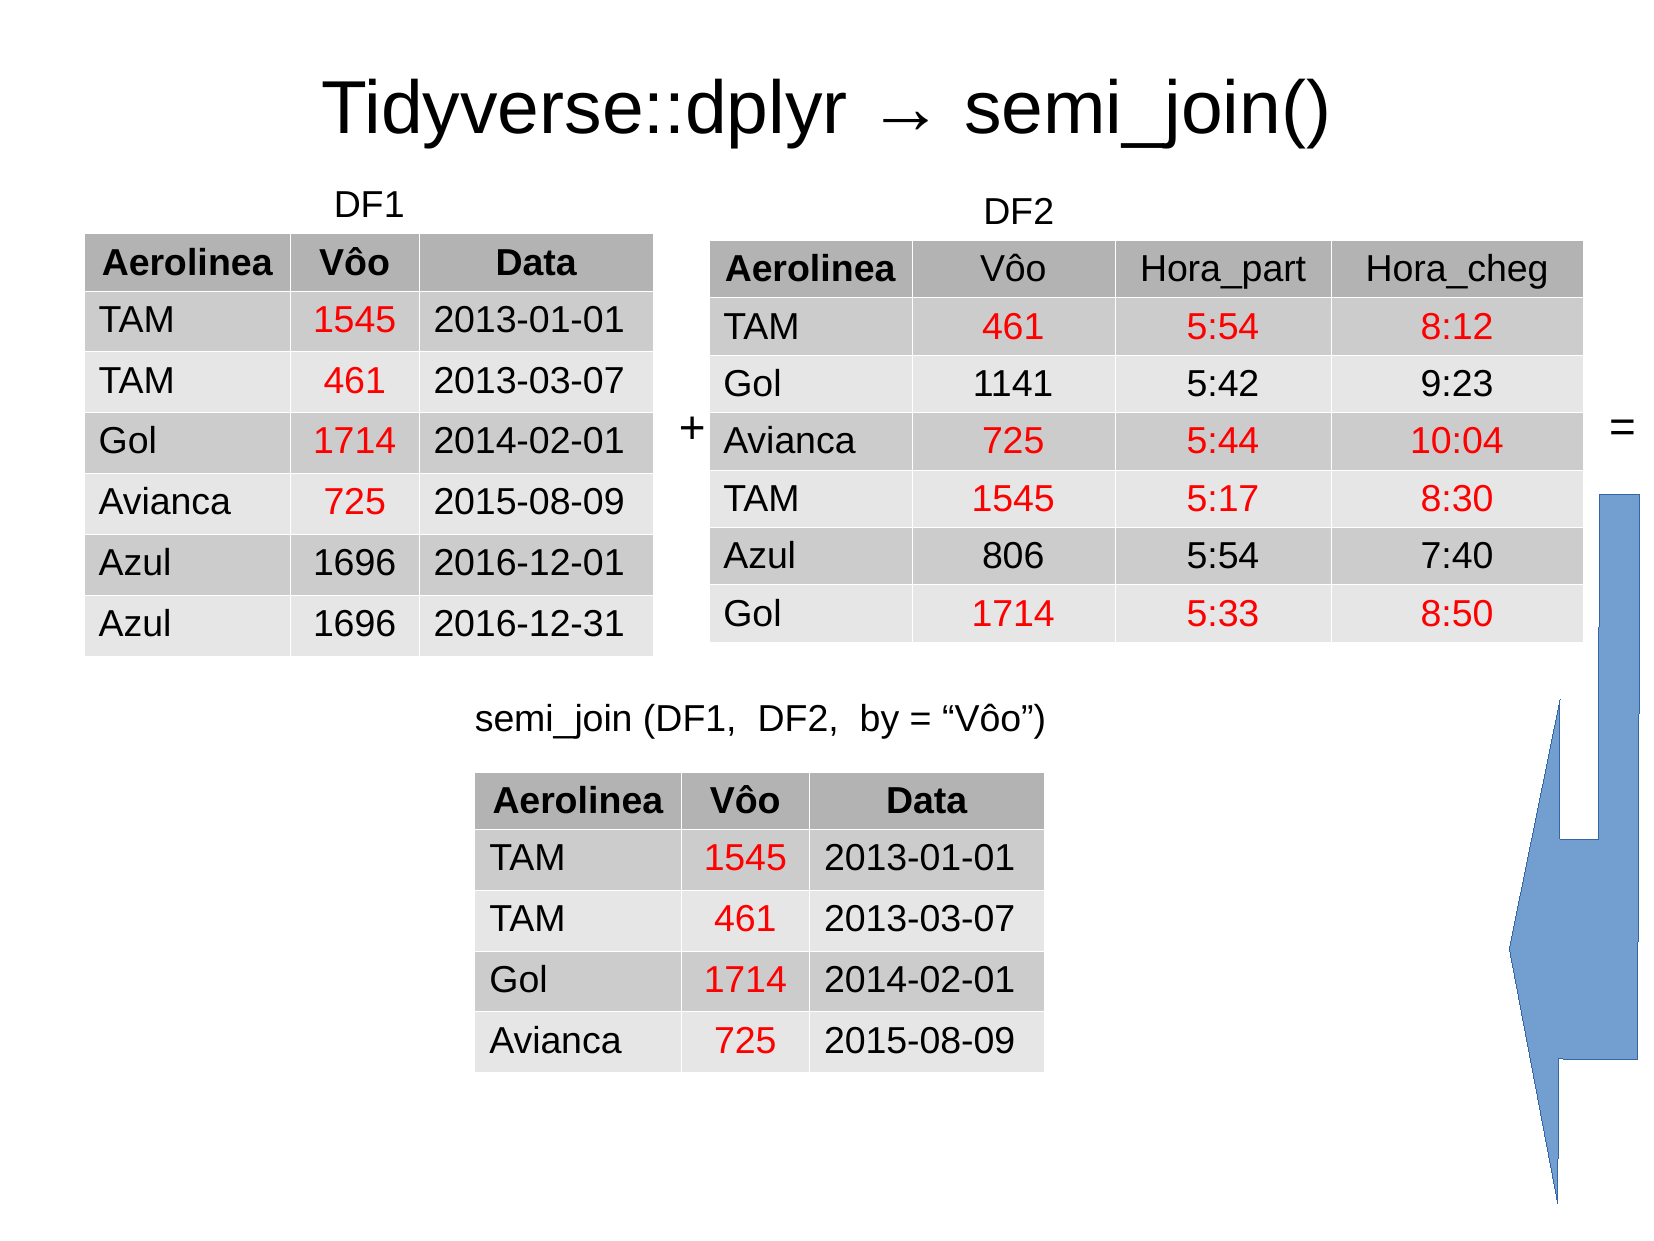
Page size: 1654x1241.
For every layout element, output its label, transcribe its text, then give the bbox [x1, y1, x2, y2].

table_cell 9:23 [1332, 356, 1583, 412]
text_box + [664, 394, 721, 461]
table_cell 2016-12-01 [420, 535, 653, 595]
table_cell 2015-08-09 [810, 1012, 1044, 1072]
table_cell 5:33 [1116, 585, 1331, 642]
table_cell Avianca [475, 1012, 681, 1072]
table_cell 1696 [291, 535, 419, 595]
table_cell Azul [85, 596, 290, 656]
table_cell 2013-01-01 [810, 830, 1044, 890]
table_cell 1141 [913, 356, 1115, 412]
table_cell 5:44 [1116, 413, 1331, 470]
table_header Vôo [682, 773, 809, 829]
table_cell Avianca [85, 474, 290, 534]
table_cell 5:17 [1116, 471, 1331, 527]
table_cell 725 [291, 474, 419, 534]
table_cell Gol [475, 952, 681, 1011]
table_cell 8:50 [1332, 585, 1583, 642]
table_header Hora_part [1116, 241, 1331, 297]
text_box [1509, 494, 1640, 1204]
table_cell 7:40 [1332, 528, 1583, 584]
table_cell 5:42 [1116, 356, 1331, 412]
table_cell 2016-12-31 [420, 596, 653, 656]
table_cell Gol [710, 356, 912, 412]
table_cell Avianca [710, 413, 912, 470]
table_cell 2013-03-07 [420, 352, 653, 412]
table_header Data [420, 234, 653, 291]
table_cell Gol [710, 585, 912, 642]
table_cell 461 [913, 298, 1115, 355]
table_header Aerolinea [85, 234, 290, 291]
table_cell TAM [475, 830, 681, 890]
table_header Hora_cheg [1332, 241, 1583, 297]
table_cell TAM [710, 471, 912, 527]
table_cell TAM [85, 352, 290, 412]
table_cell 725 [682, 1012, 809, 1072]
table_cell 2013-03-07 [810, 891, 1044, 951]
table_cell 1714 [682, 952, 809, 1011]
table_cell TAM [710, 298, 912, 355]
table_cell 1545 [291, 292, 419, 351]
text_box DF1 [318, 176, 420, 234]
text_box DF2 [968, 183, 1069, 241]
table_cell 725 [913, 413, 1115, 470]
table_cell 5:54 [1116, 298, 1331, 355]
table_header Aerolinea [475, 773, 681, 829]
table_cell 2013-01-01 [420, 292, 653, 351]
table_cell 2014-02-01 [420, 413, 653, 473]
text_box = [1594, 393, 1651, 460]
table_cell 806 [913, 528, 1115, 584]
table_header Data [810, 773, 1044, 829]
table_cell Gol [85, 413, 290, 473]
table_header Aerolinea [710, 241, 912, 297]
table_header Vôo [291, 234, 419, 291]
table_cell 5:54 [1116, 528, 1331, 584]
table_cell 8:30 [1332, 471, 1583, 527]
title Tidyverse::dplyr → semi_join() [82, 49, 1571, 166]
table_cell 2015-08-09 [420, 474, 653, 534]
table_header Vôo [913, 241, 1115, 297]
table_cell 2014-02-01 [810, 952, 1044, 1011]
table_cell 1714 [913, 585, 1115, 642]
table_cell TAM [475, 891, 681, 951]
table_cell Azul [85, 535, 290, 595]
text_box semi_join (DF1, DF2, by = “Vôo”) [460, 690, 1062, 748]
table_cell 1714 [291, 413, 419, 473]
table_cell 8:12 [1332, 298, 1583, 355]
table_cell 1545 [682, 830, 809, 890]
table_cell Azul [710, 528, 912, 584]
table_cell 10:04 [1332, 413, 1583, 470]
table_cell 461 [682, 891, 809, 951]
table_cell 461 [291, 352, 419, 412]
table_cell 1545 [913, 471, 1115, 527]
table_cell 1696 [291, 596, 419, 656]
table_cell TAM [85, 292, 290, 351]
